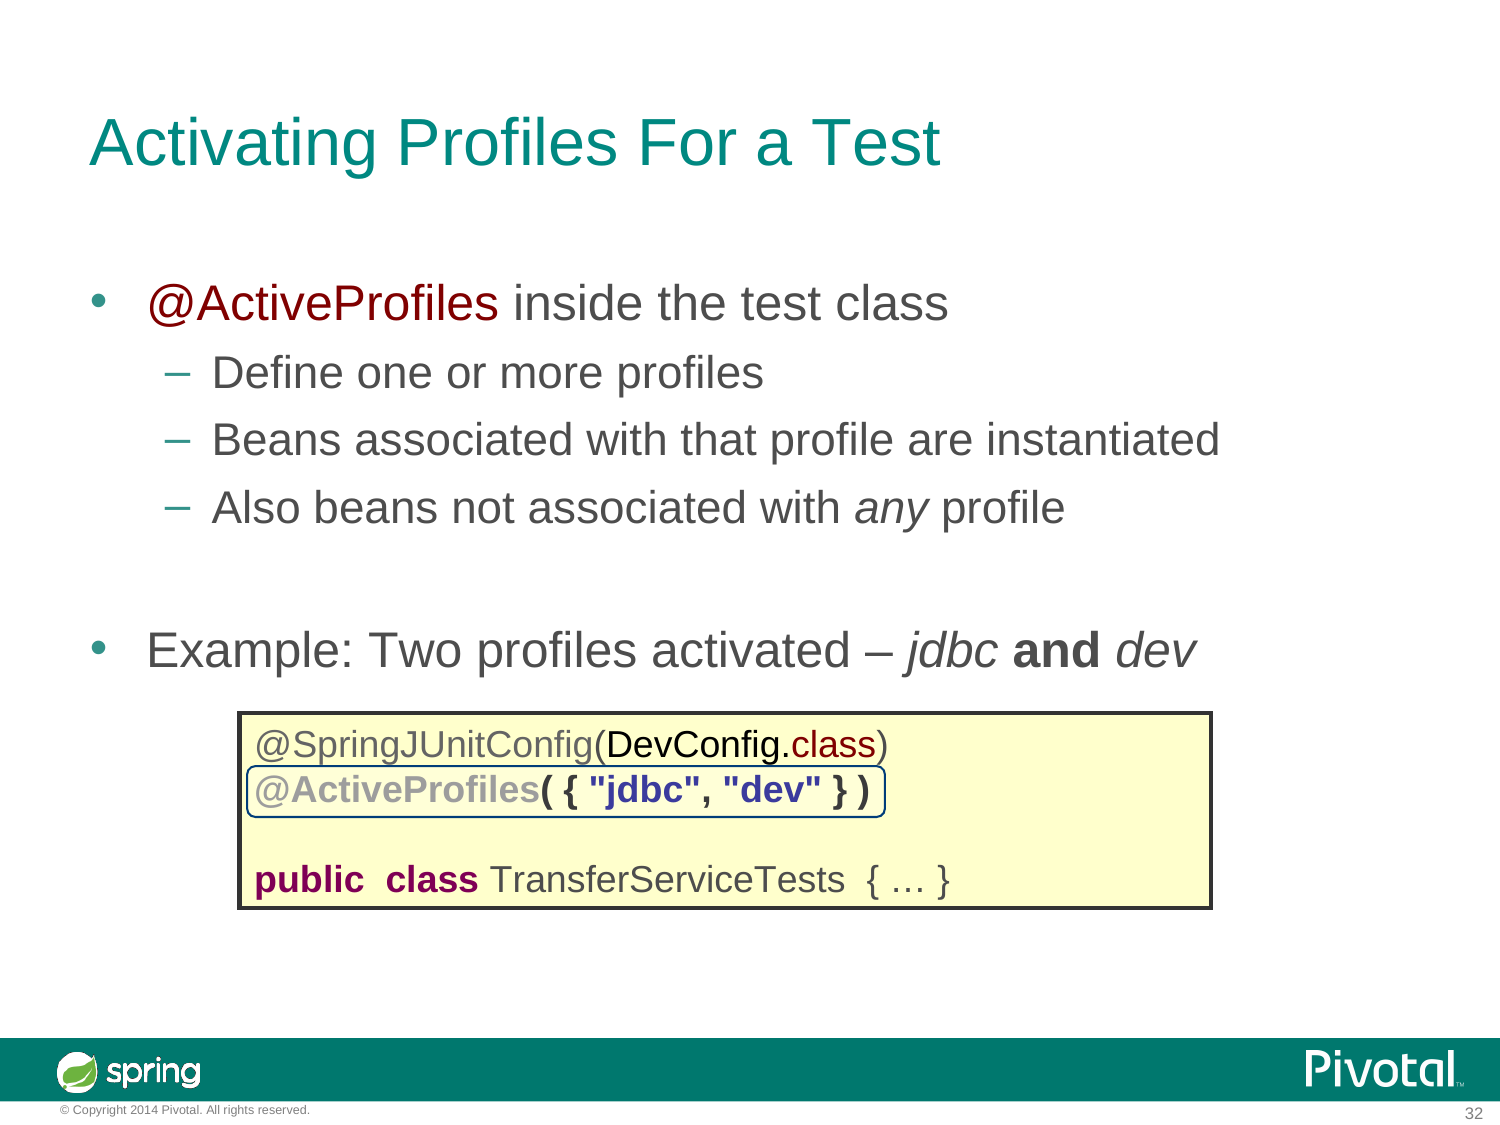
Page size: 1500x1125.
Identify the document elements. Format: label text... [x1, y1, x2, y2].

text_box [247, 766, 885, 818]
text_box @SpringJUnitConfig(DevConfig.class) @ActiveProfiles( { "jdbc", "dev" } ) public class TransferServiceTests { … } [239, 712, 1211, 909]
picture [1306, 1050, 1464, 1087]
picture [32, 1041, 210, 1103]
title Activating Profiles For a Test [75, 45, 1426, 233]
list @ActiveProfiles inside the test class Define one or more profiles Beans associated with that profile are instantiated Also beans not associated with any profile Example: Two profiles activated – jdbc and dev [75, 262, 1426, 1005]
